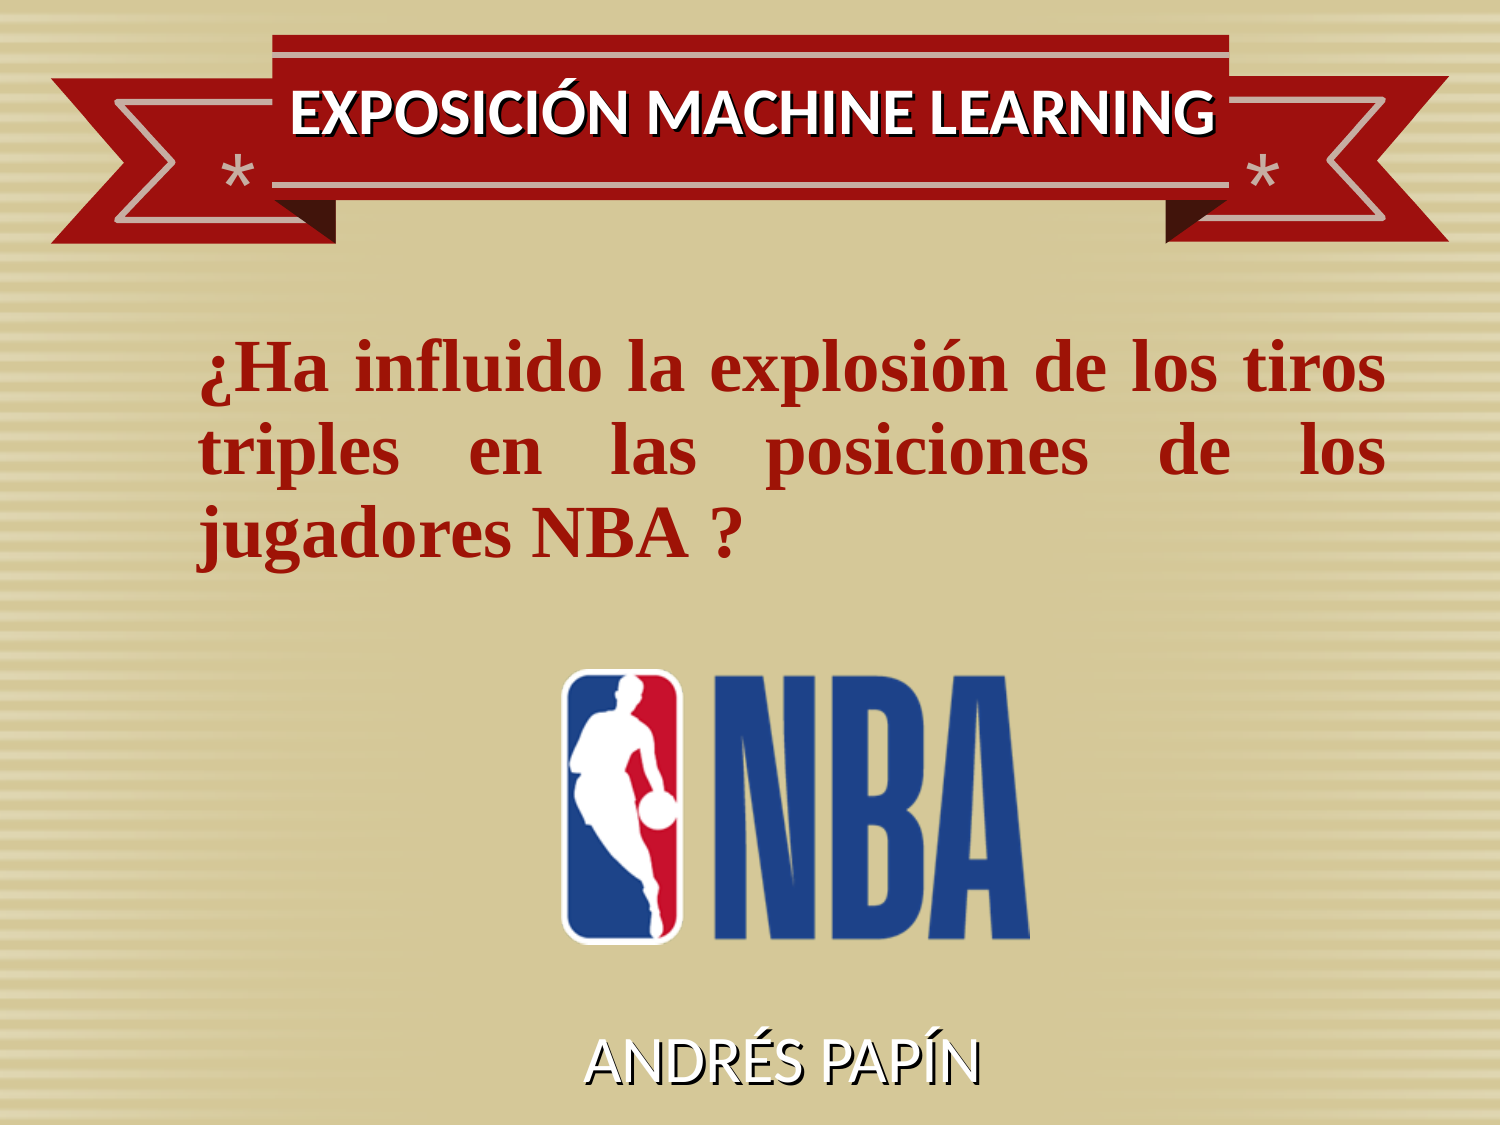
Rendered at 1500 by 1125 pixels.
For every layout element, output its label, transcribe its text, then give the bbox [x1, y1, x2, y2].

title ANDRÉS PAPÍN [295, 1006, 1270, 1125]
list ¿Ha influido la explosión de los tiros triples en las posiciones de los jugadores NBA ? [126, 324, 1388, 621]
title EXPOSICIÓN MACHINE LEARNING [265, 59, 1241, 178]
picture [0, 0, 1500, 1125]
